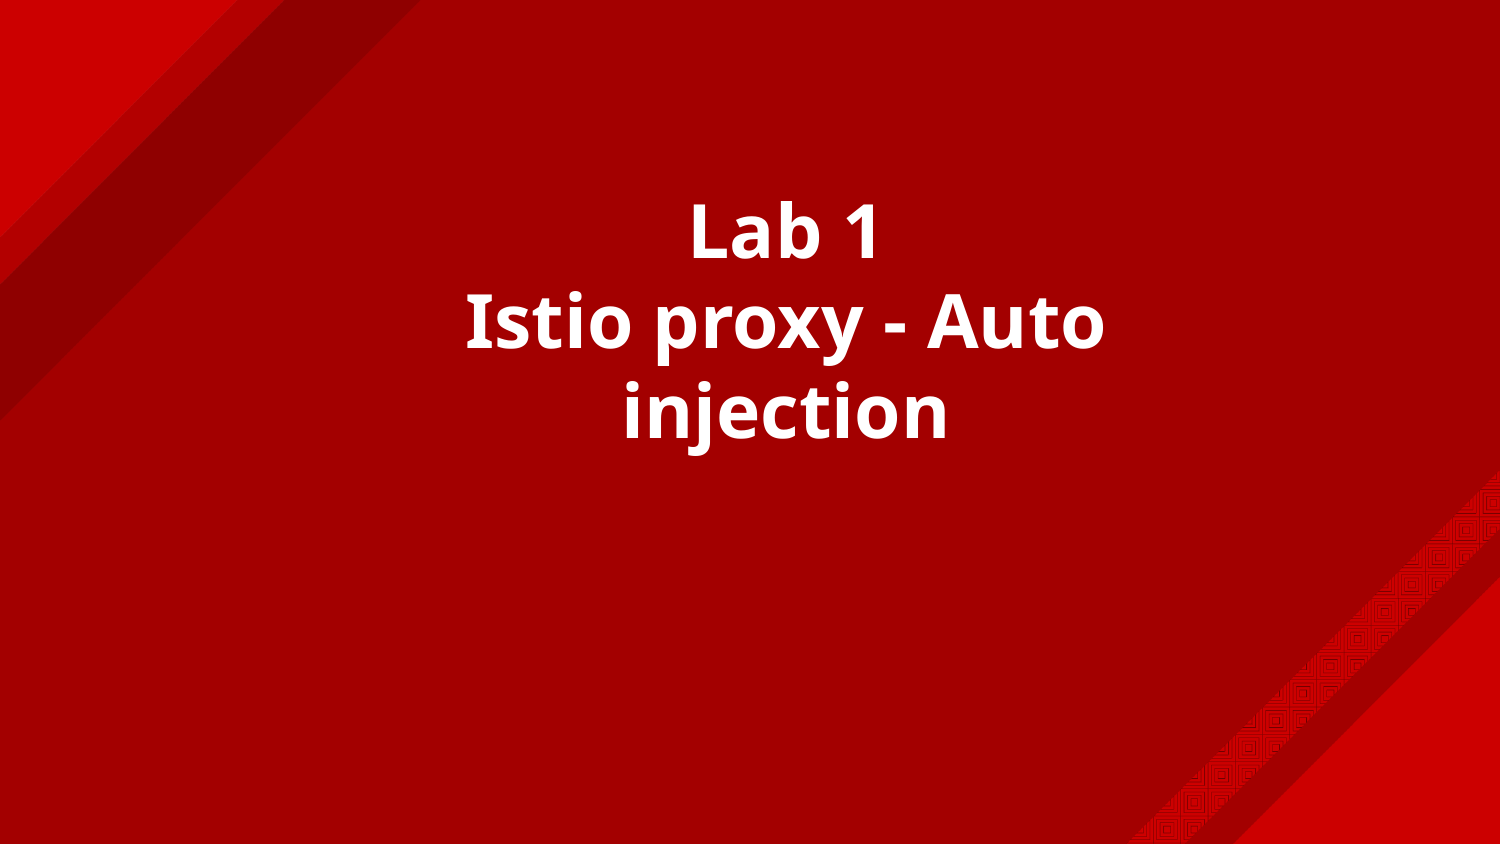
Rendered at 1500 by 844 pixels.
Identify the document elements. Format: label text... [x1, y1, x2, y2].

picture [0, 0, 1500, 844]
title Lab 1 Istio proxy - Auto injection [298, 356, 1274, 469]
